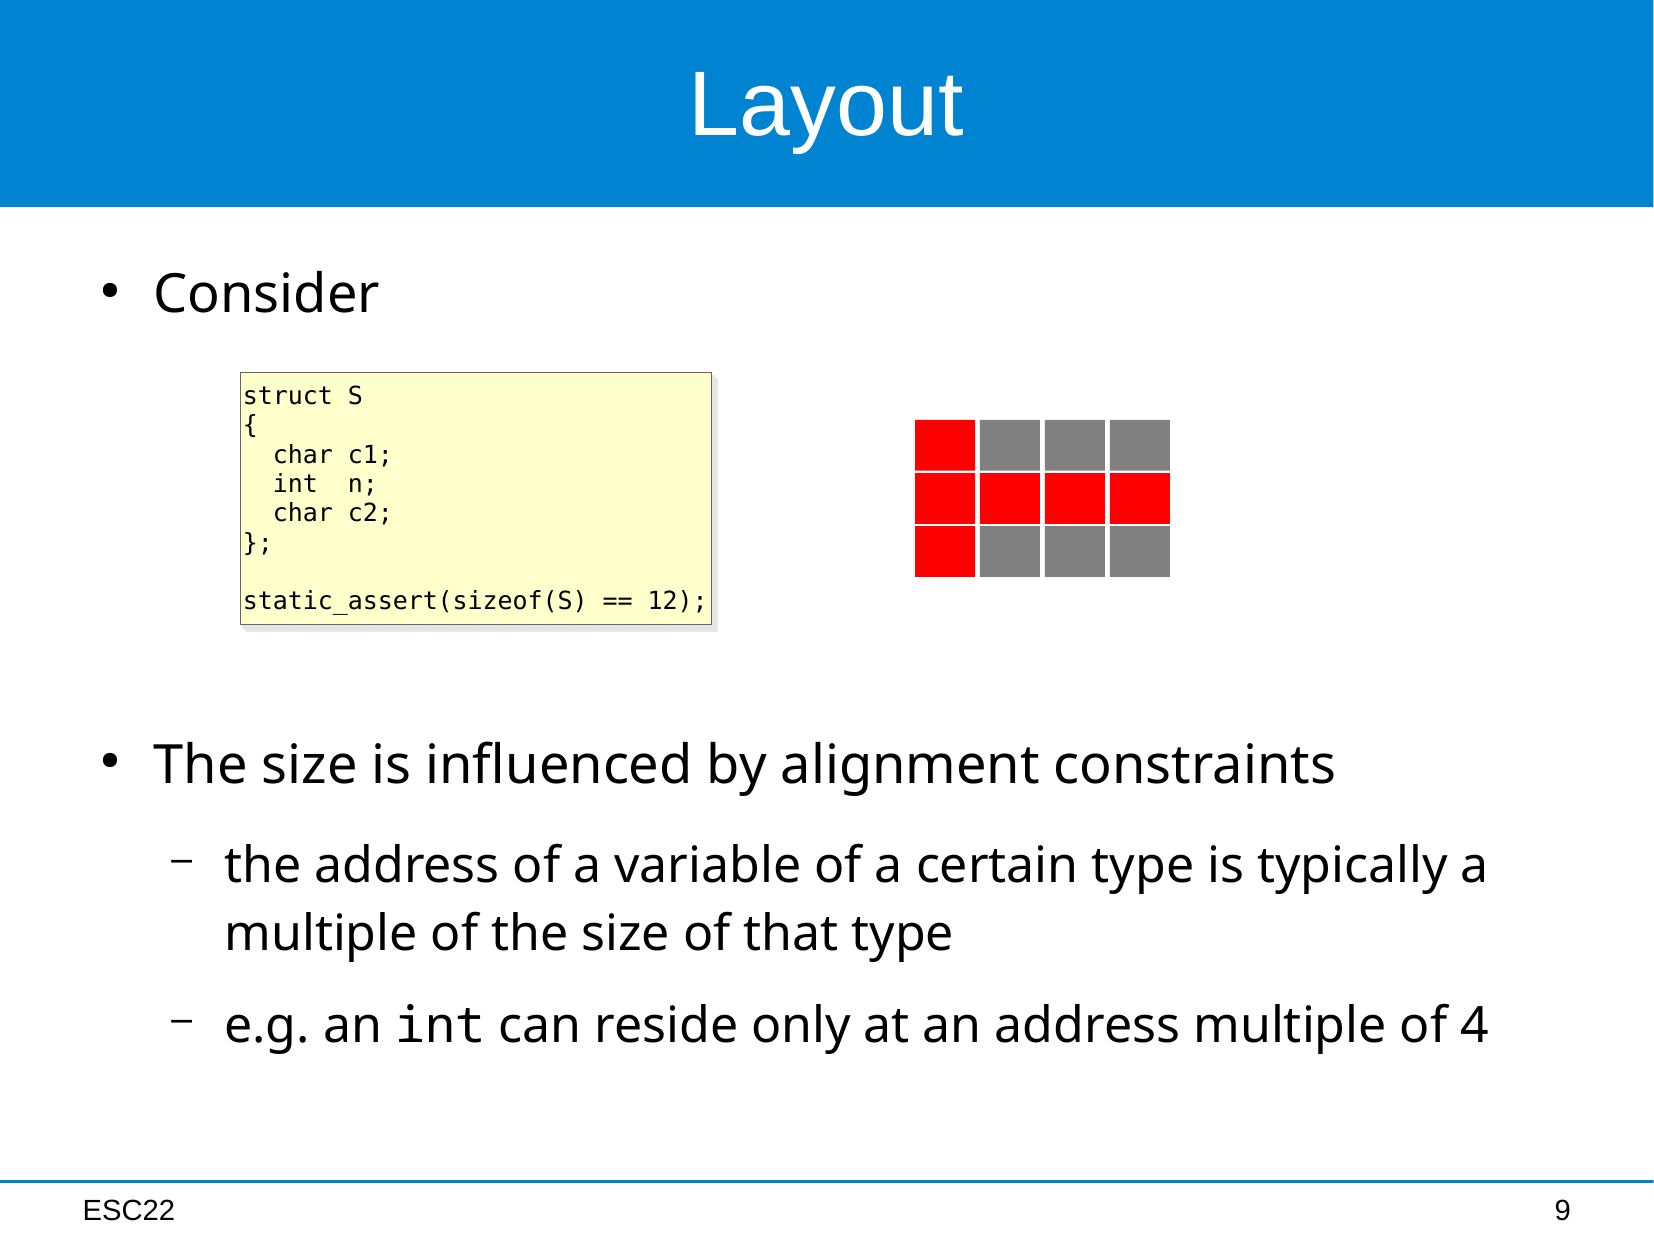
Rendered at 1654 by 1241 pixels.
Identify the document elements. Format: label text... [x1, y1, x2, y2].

text_box [979, 526, 1040, 577]
title Layout [0, 0, 1654, 208]
text_box [1044, 473, 1105, 524]
text_box struct S { char c1; int n; char c2; }; static_assert(sizeof(S) == 12); [240, 372, 712, 625]
text_box [1109, 526, 1170, 577]
text_box [1109, 419, 1170, 471]
text_box [915, 473, 976, 524]
text_box [979, 419, 1040, 471]
text_box [915, 419, 976, 471]
text_box [1109, 473, 1170, 524]
text_box [1044, 526, 1105, 577]
list Consider [82, 255, 1571, 685]
text_box [915, 526, 976, 577]
list The size is influenced by alignment constraints the address of a variable of a certain type is typically a multiple of the size of that type e.g. an int can reside only at an address multiple of 4 [82, 725, 1571, 1155]
text_box [979, 473, 1040, 524]
text_box [1044, 419, 1105, 471]
